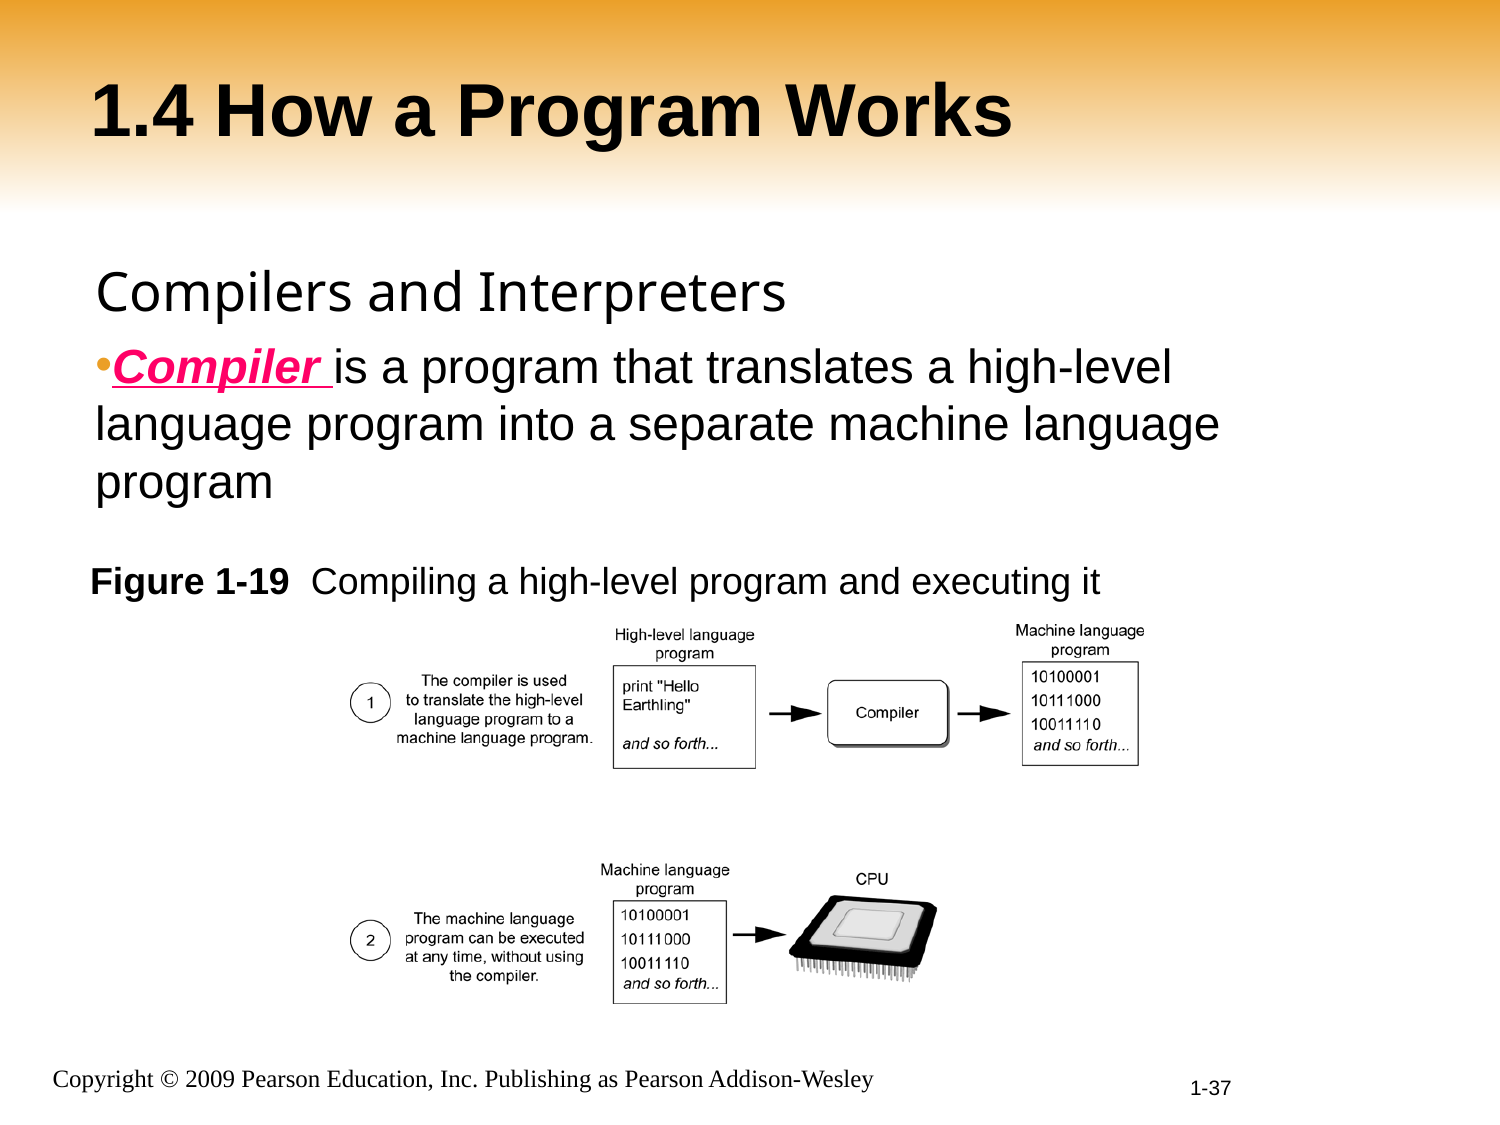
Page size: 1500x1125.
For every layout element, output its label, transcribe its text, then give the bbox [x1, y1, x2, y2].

list Compilers and Interpreters Compiler is a program that translates a high-level language program into a separate machine language program [62, 249, 1388, 538]
title 1.4 How a Program Works [75, 12, 1438, 201]
text_box 1- [1175, 1049, 1488, 1125]
text_box Figure 1-19 Compiling a high-level program and executing it [75, 549, 1426, 656]
picture [350, 624, 1144, 1004]
